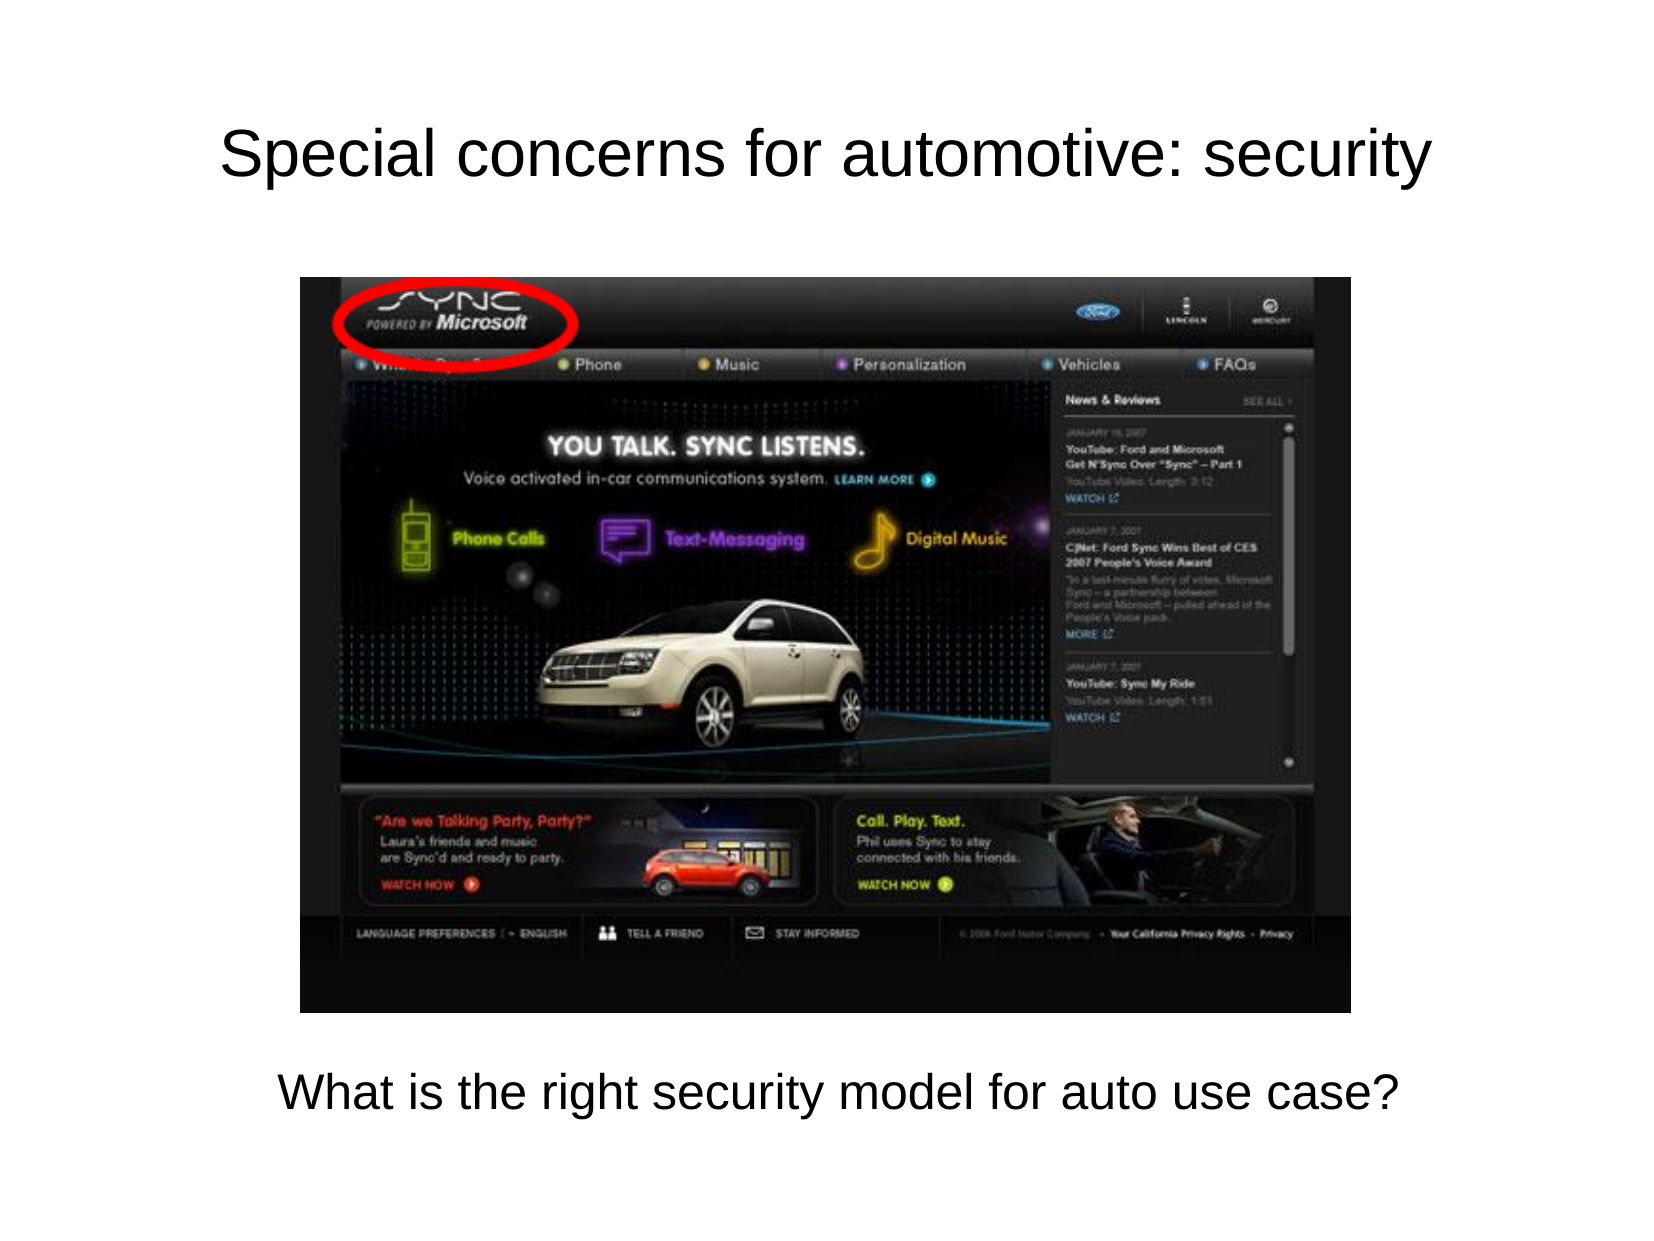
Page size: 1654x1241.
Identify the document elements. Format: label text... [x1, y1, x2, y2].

text_box What is the right security model for auto use case? [262, 1056, 1416, 1128]
picture [300, 277, 1351, 1013]
title Special concerns for automotive: security [82, 49, 1571, 257]
